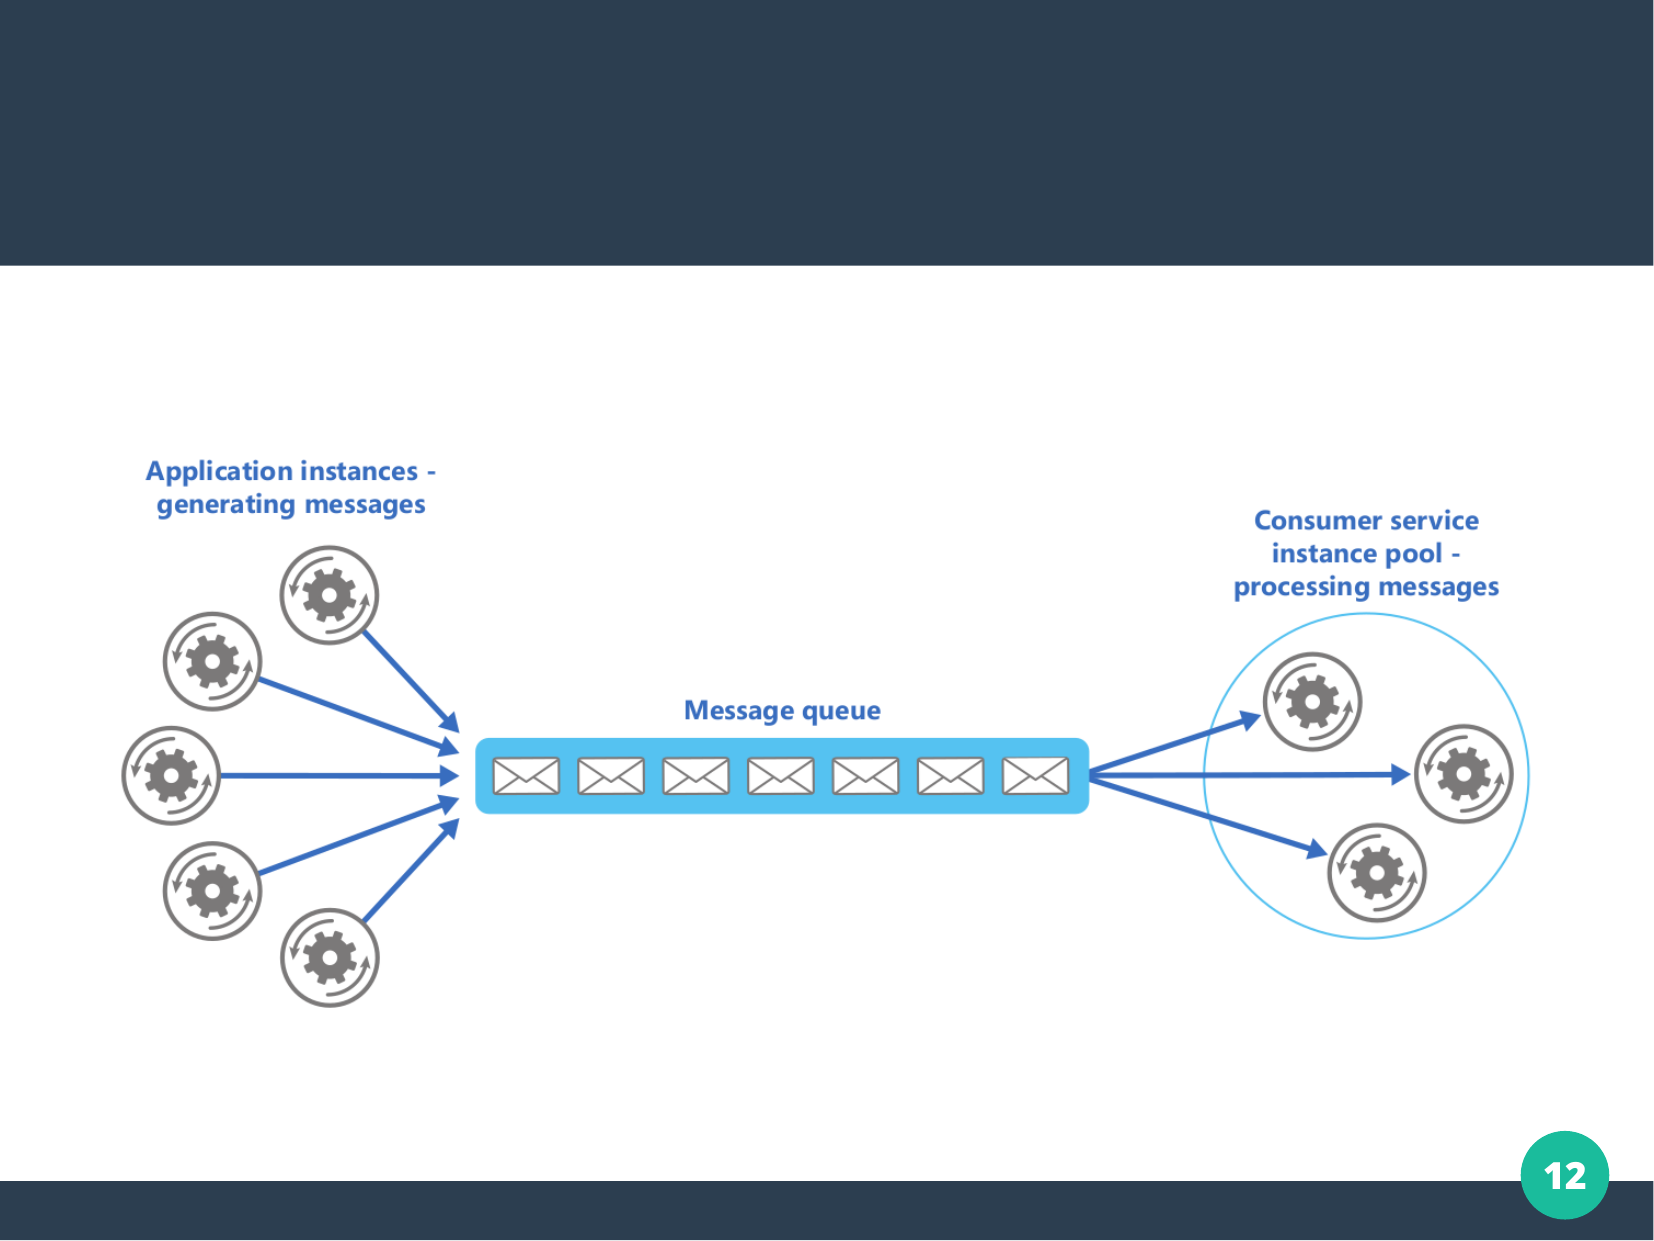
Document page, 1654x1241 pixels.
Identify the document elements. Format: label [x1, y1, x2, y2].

picture [59, 434, 1595, 1042]
